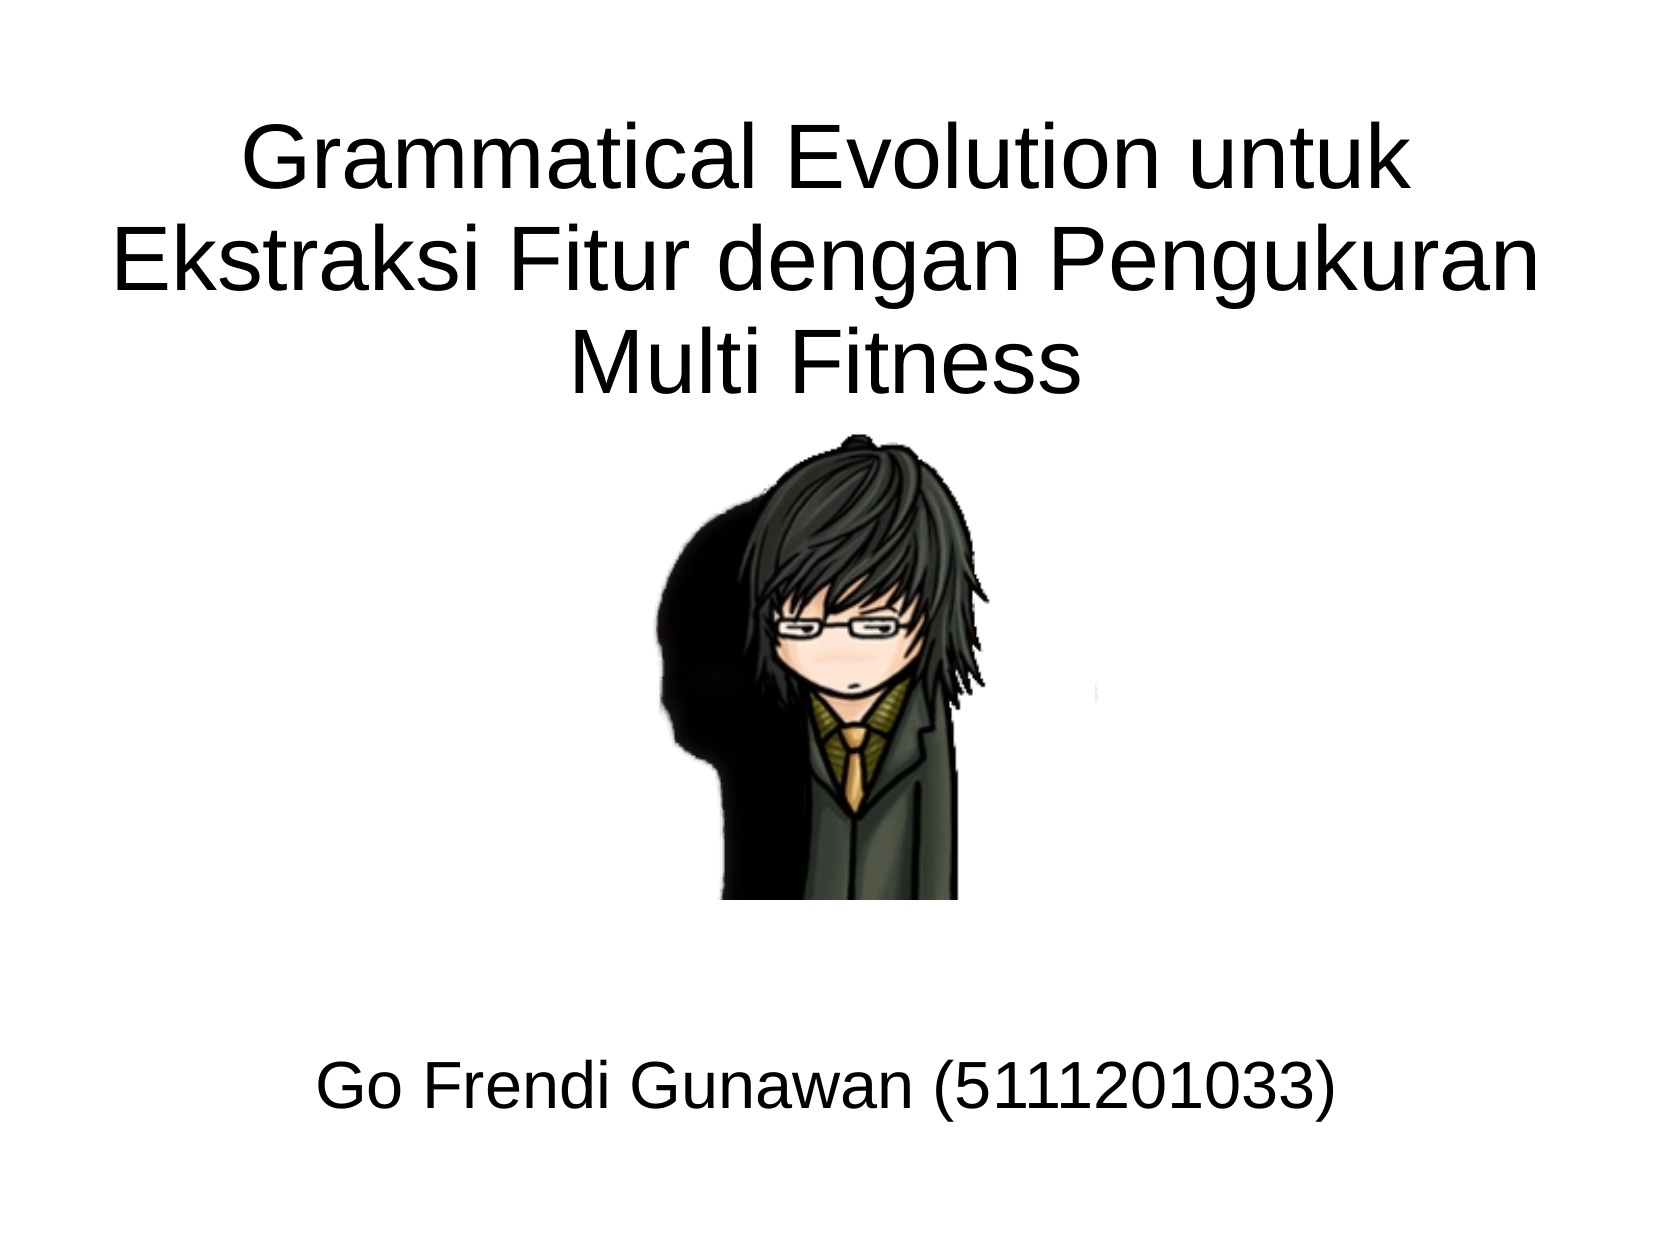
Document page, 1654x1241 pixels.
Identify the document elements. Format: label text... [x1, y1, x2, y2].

title Grammatical Evolution untuk Ekstraksi Fitur dengan Pengukuran Multi Fitness [82, 105, 1571, 413]
subtitle Go Frendi Gunawan (5111201033) [82, 970, 1571, 1201]
picture [600, 433, 1098, 901]
